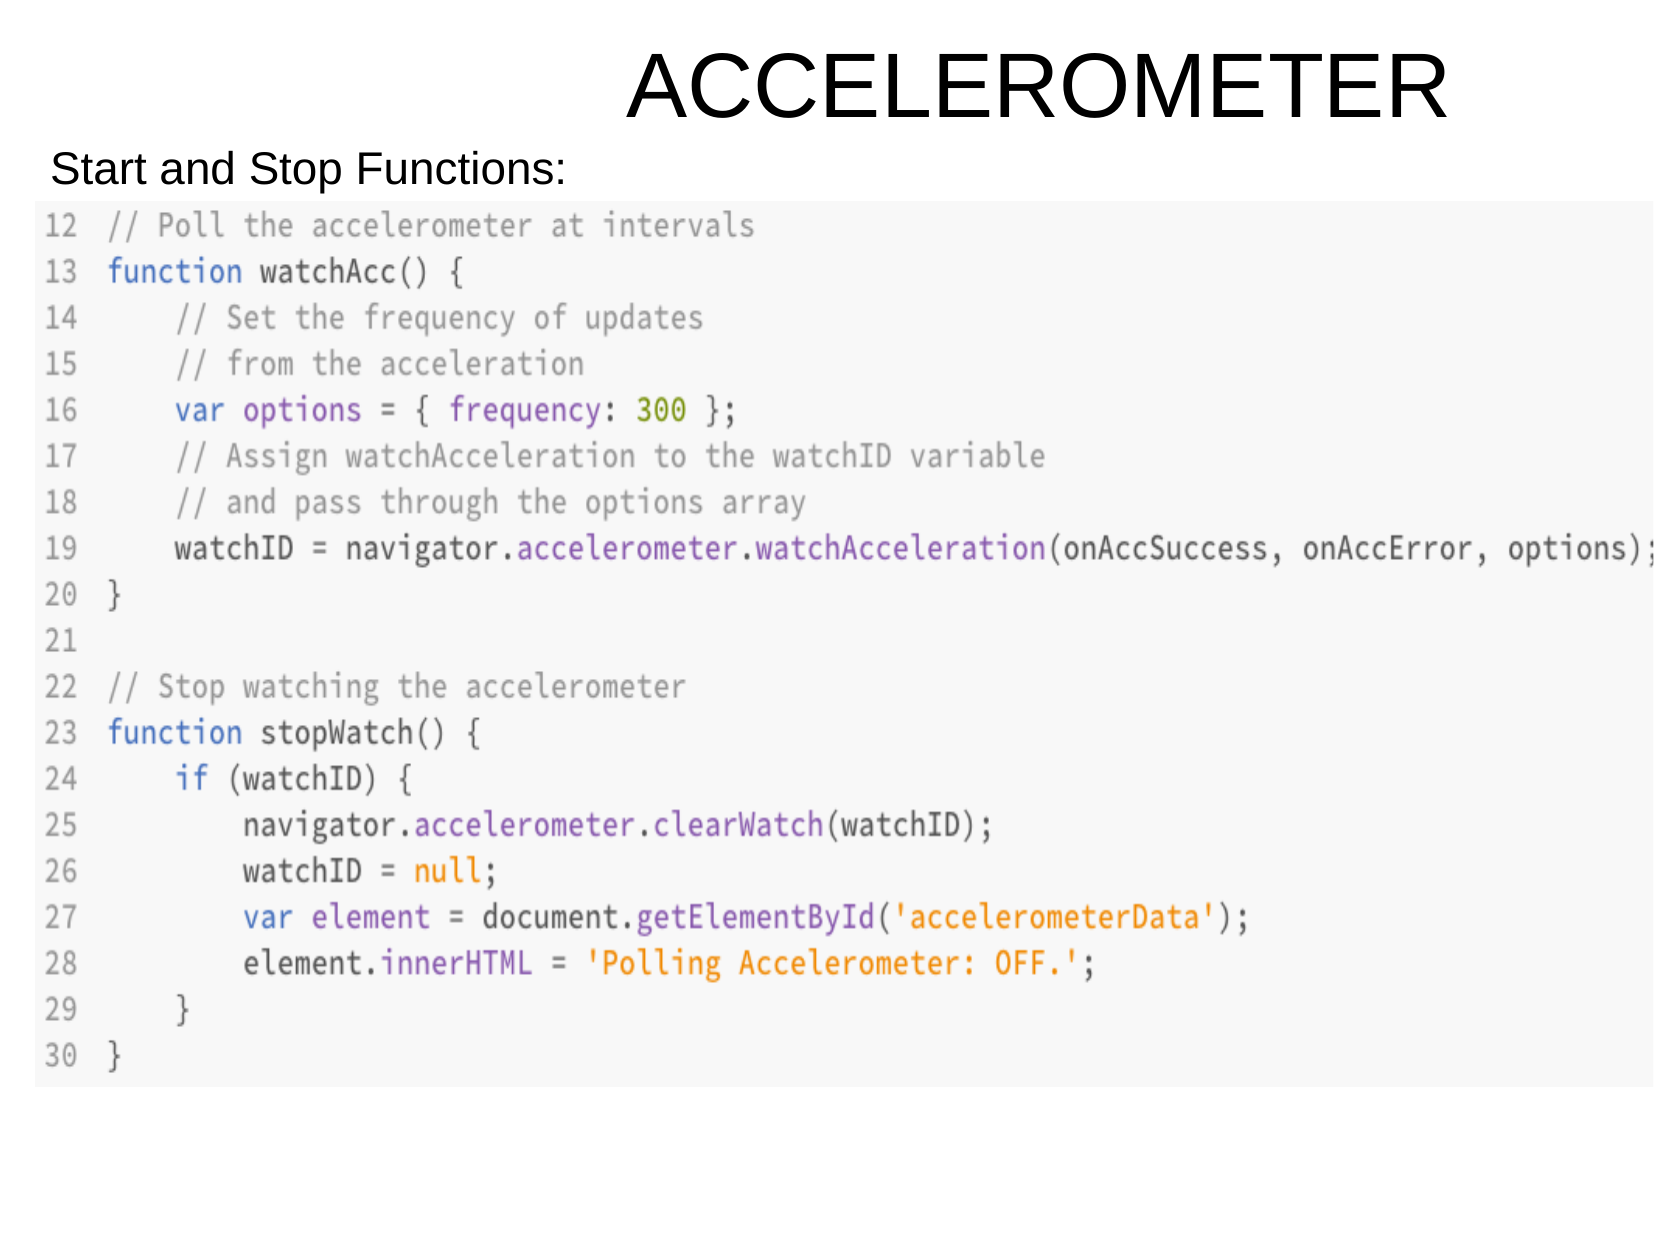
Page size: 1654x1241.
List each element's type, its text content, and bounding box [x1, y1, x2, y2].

title ACCELEROMETER [295, 0, 1654, 189]
text_box Start and Stop Functions: [35, 135, 603, 202]
picture [35, 201, 1654, 1087]
